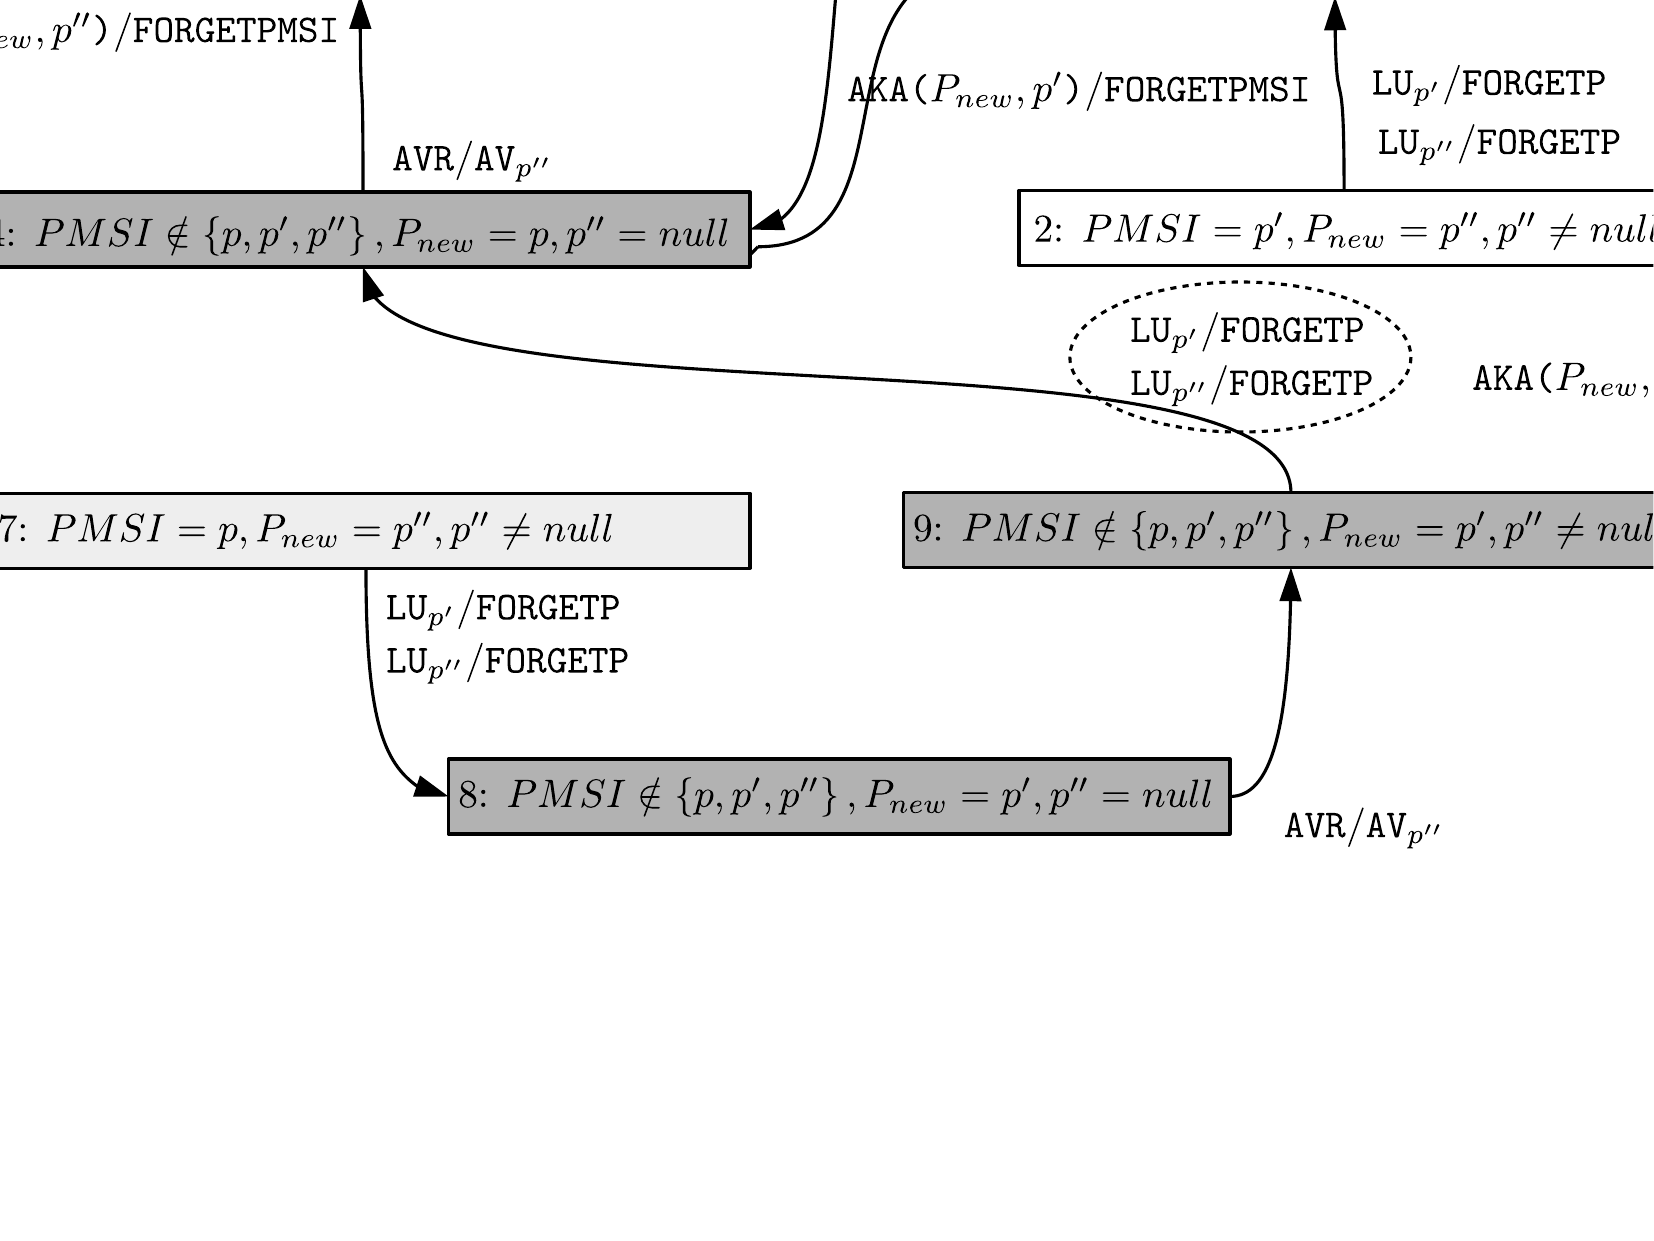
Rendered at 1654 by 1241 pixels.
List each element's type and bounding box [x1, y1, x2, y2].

text_box [0, 12, 340, 52]
text_box [392, 140, 549, 182]
text_box [847, 71, 1311, 112]
text_box [385, 589, 621, 631]
text_box [903, 492, 1654, 568]
text_box [0, 192, 751, 268]
text_box [1472, 360, 1654, 400]
text_box [1377, 124, 1622, 166]
text_box [1283, 807, 1441, 849]
text_box [1130, 312, 1365, 354]
text_box [1018, 190, 1654, 266]
text_box [386, 642, 630, 684]
text_box [0, 493, 751, 569]
text_box [448, 758, 1231, 834]
text_box [1371, 64, 1607, 106]
text_box [1130, 365, 1374, 407]
